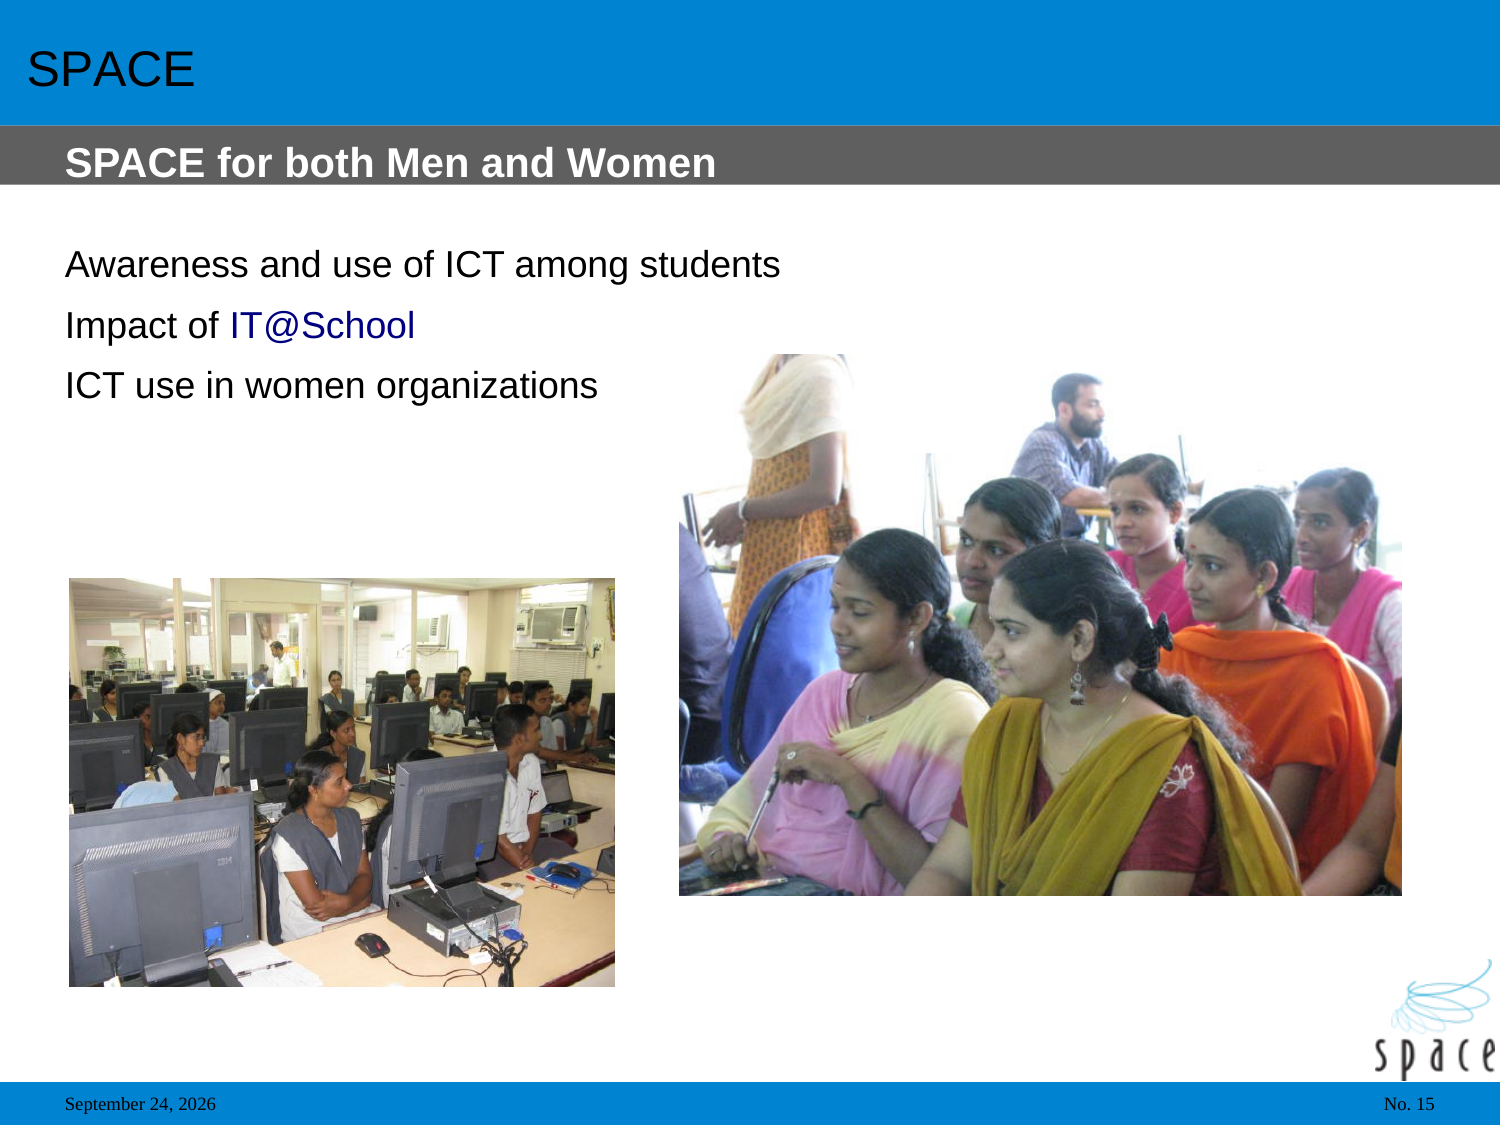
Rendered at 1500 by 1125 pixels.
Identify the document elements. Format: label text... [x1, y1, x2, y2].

title SPACE for both Men and Women [64, 139, 1436, 187]
picture [1375, 959, 1495, 1081]
list Awareness and use of ICT among students Impact of IT@School ICT use in women organizations [64, 243, 1436, 985]
picture [69, 578, 615, 987]
picture [679, 354, 1402, 897]
